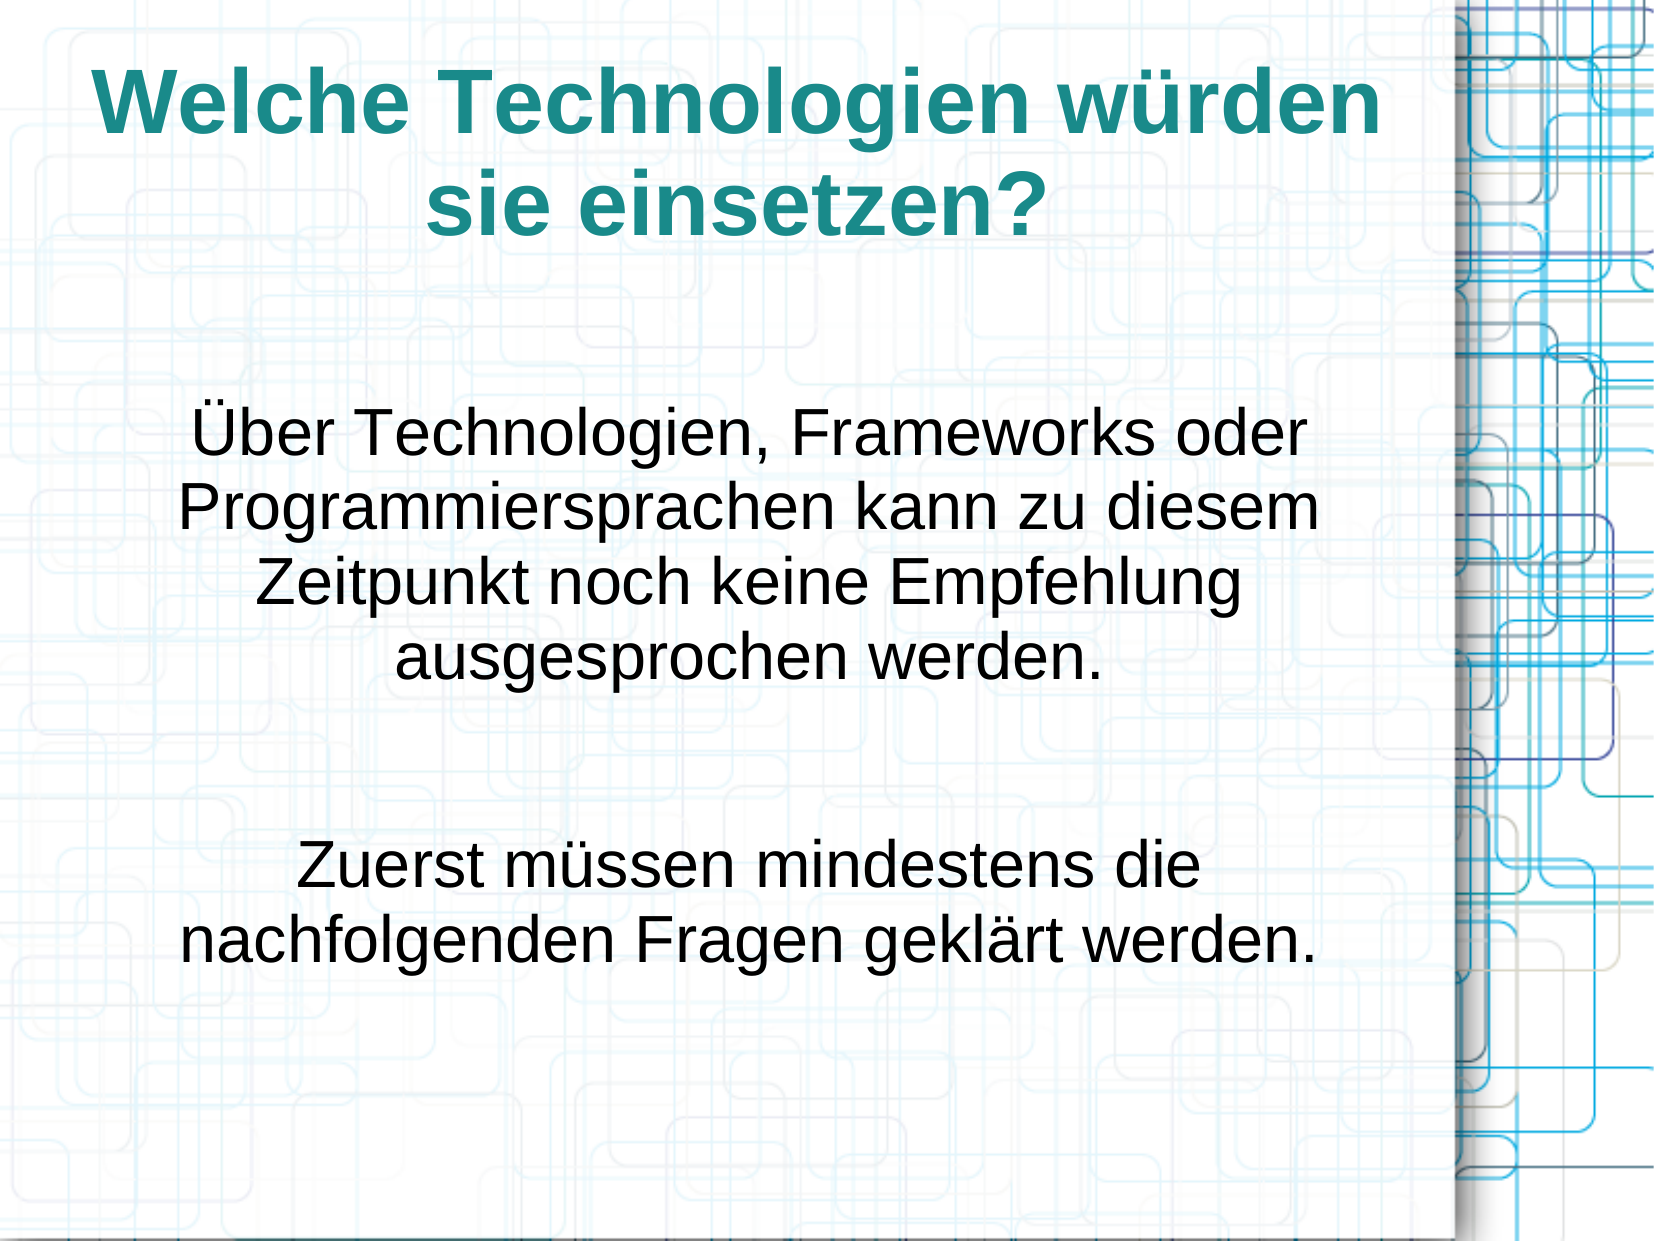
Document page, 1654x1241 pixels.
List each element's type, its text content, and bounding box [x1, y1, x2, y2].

title Welche Technologien würden sie einsetzen? [59, 49, 1418, 257]
picture [0, 0, 1654, 1241]
list Über Technologien, Frameworks oder Programmiersprachen kann zu diesem Zeitpunkt noch keine Empfehlung ausgesprochen werden. Zuerst müssen mindestens die nachfolgenden Fragen geklärt werden. [82, 290, 1418, 1109]
